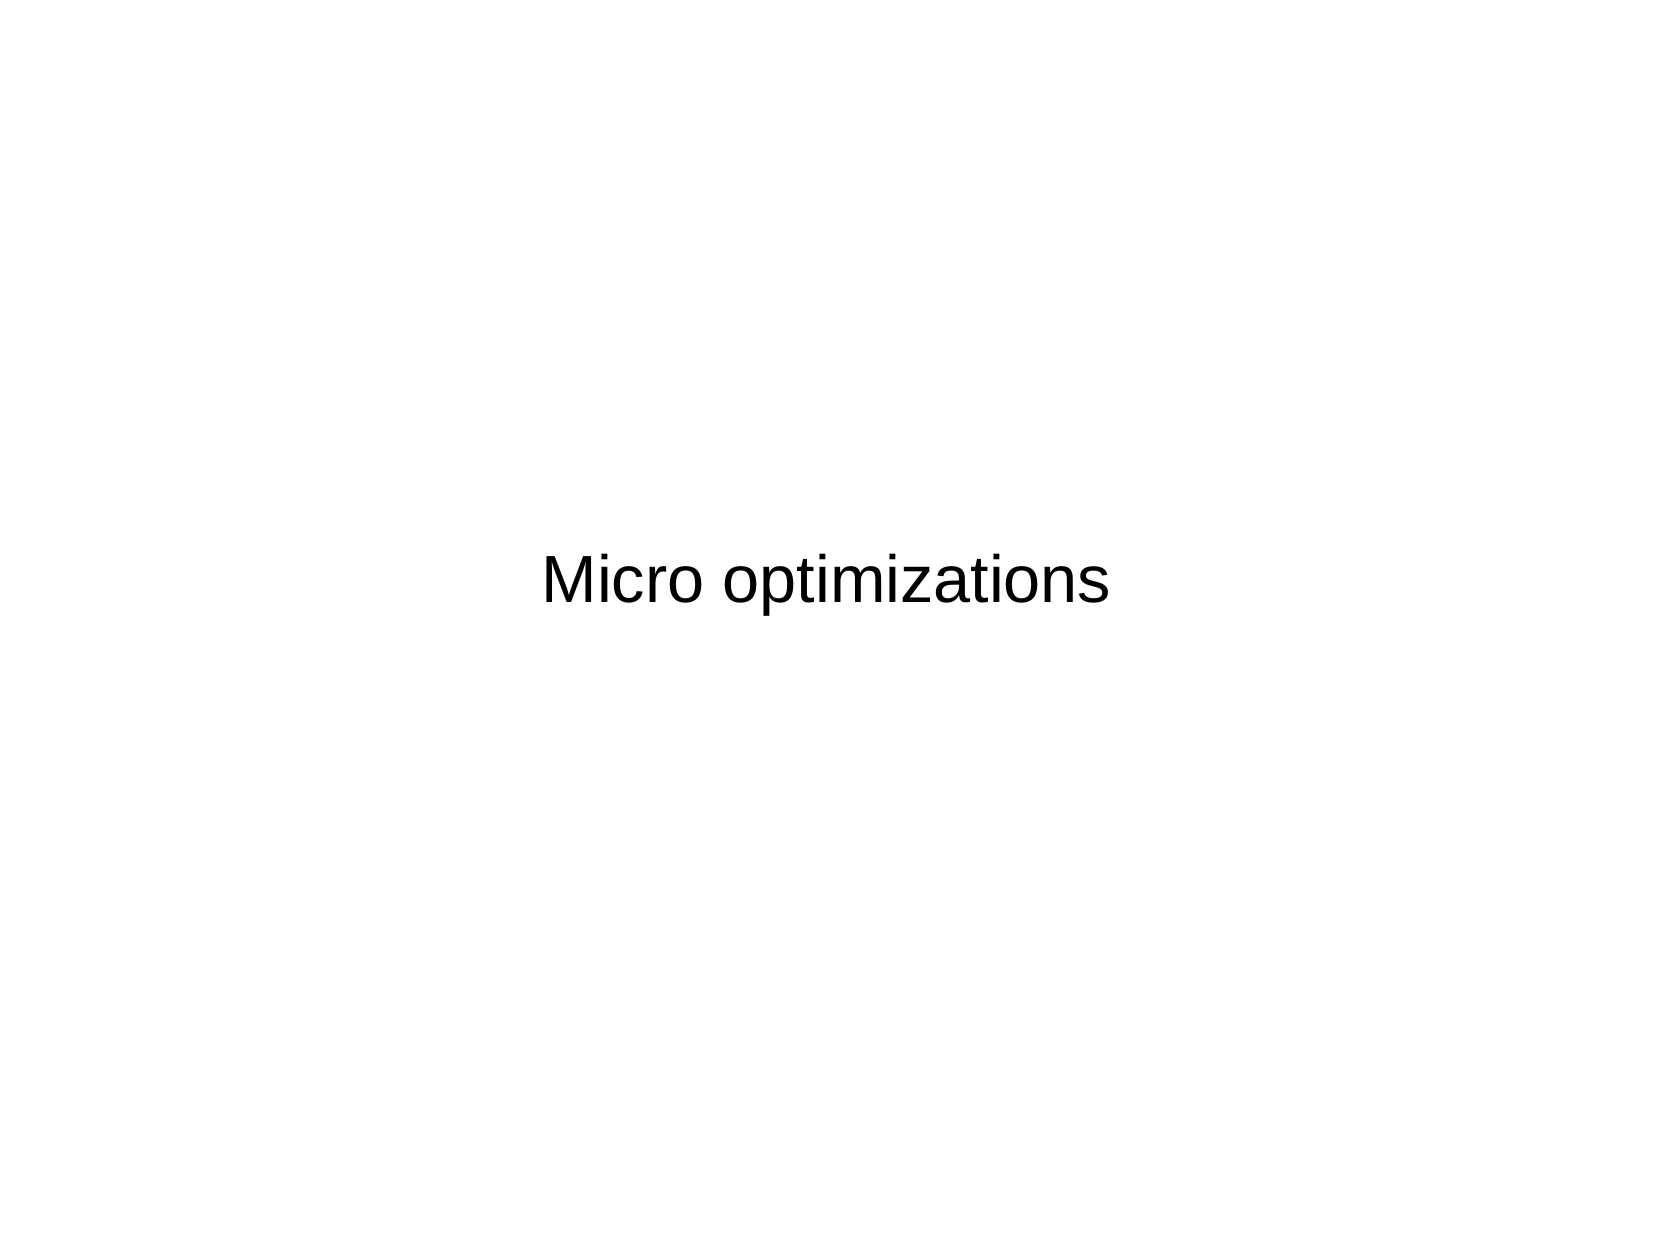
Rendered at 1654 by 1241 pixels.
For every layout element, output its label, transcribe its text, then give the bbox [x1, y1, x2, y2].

subtitle Micro optimizations [82, 49, 1571, 1109]
